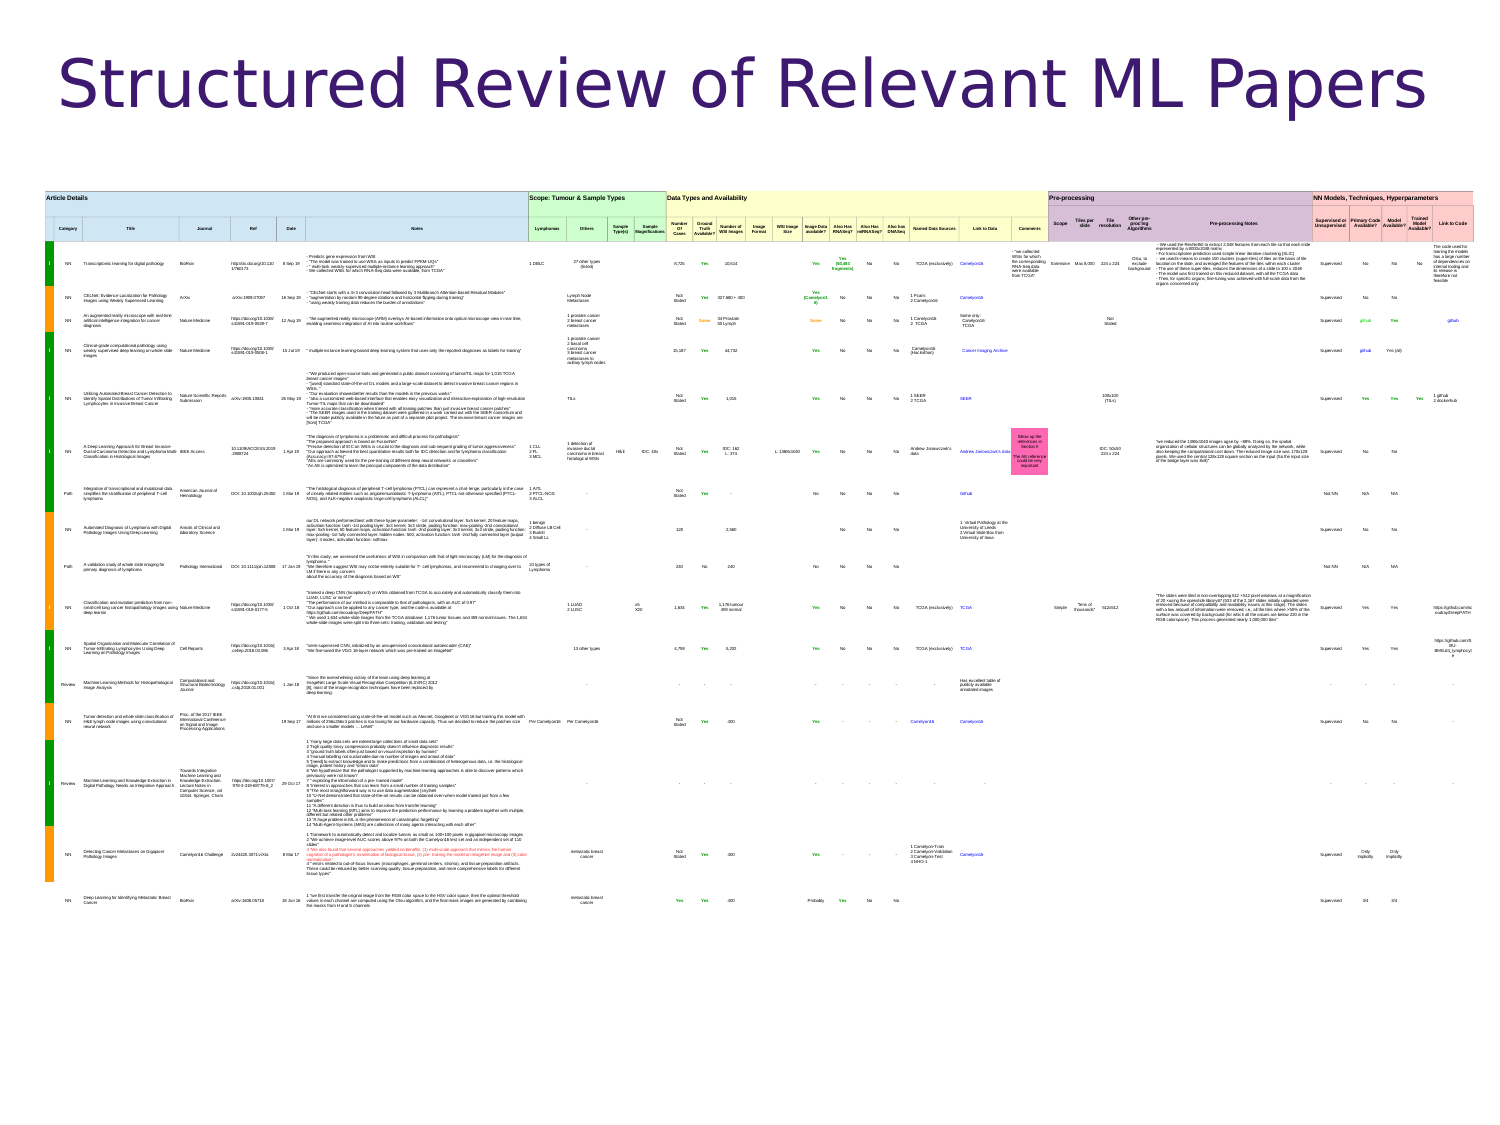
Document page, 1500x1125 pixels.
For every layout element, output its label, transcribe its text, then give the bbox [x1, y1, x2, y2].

title Structured Review of Relevant ML Papers [57, 45, 1459, 130]
chart [45, 191, 1476, 921]
